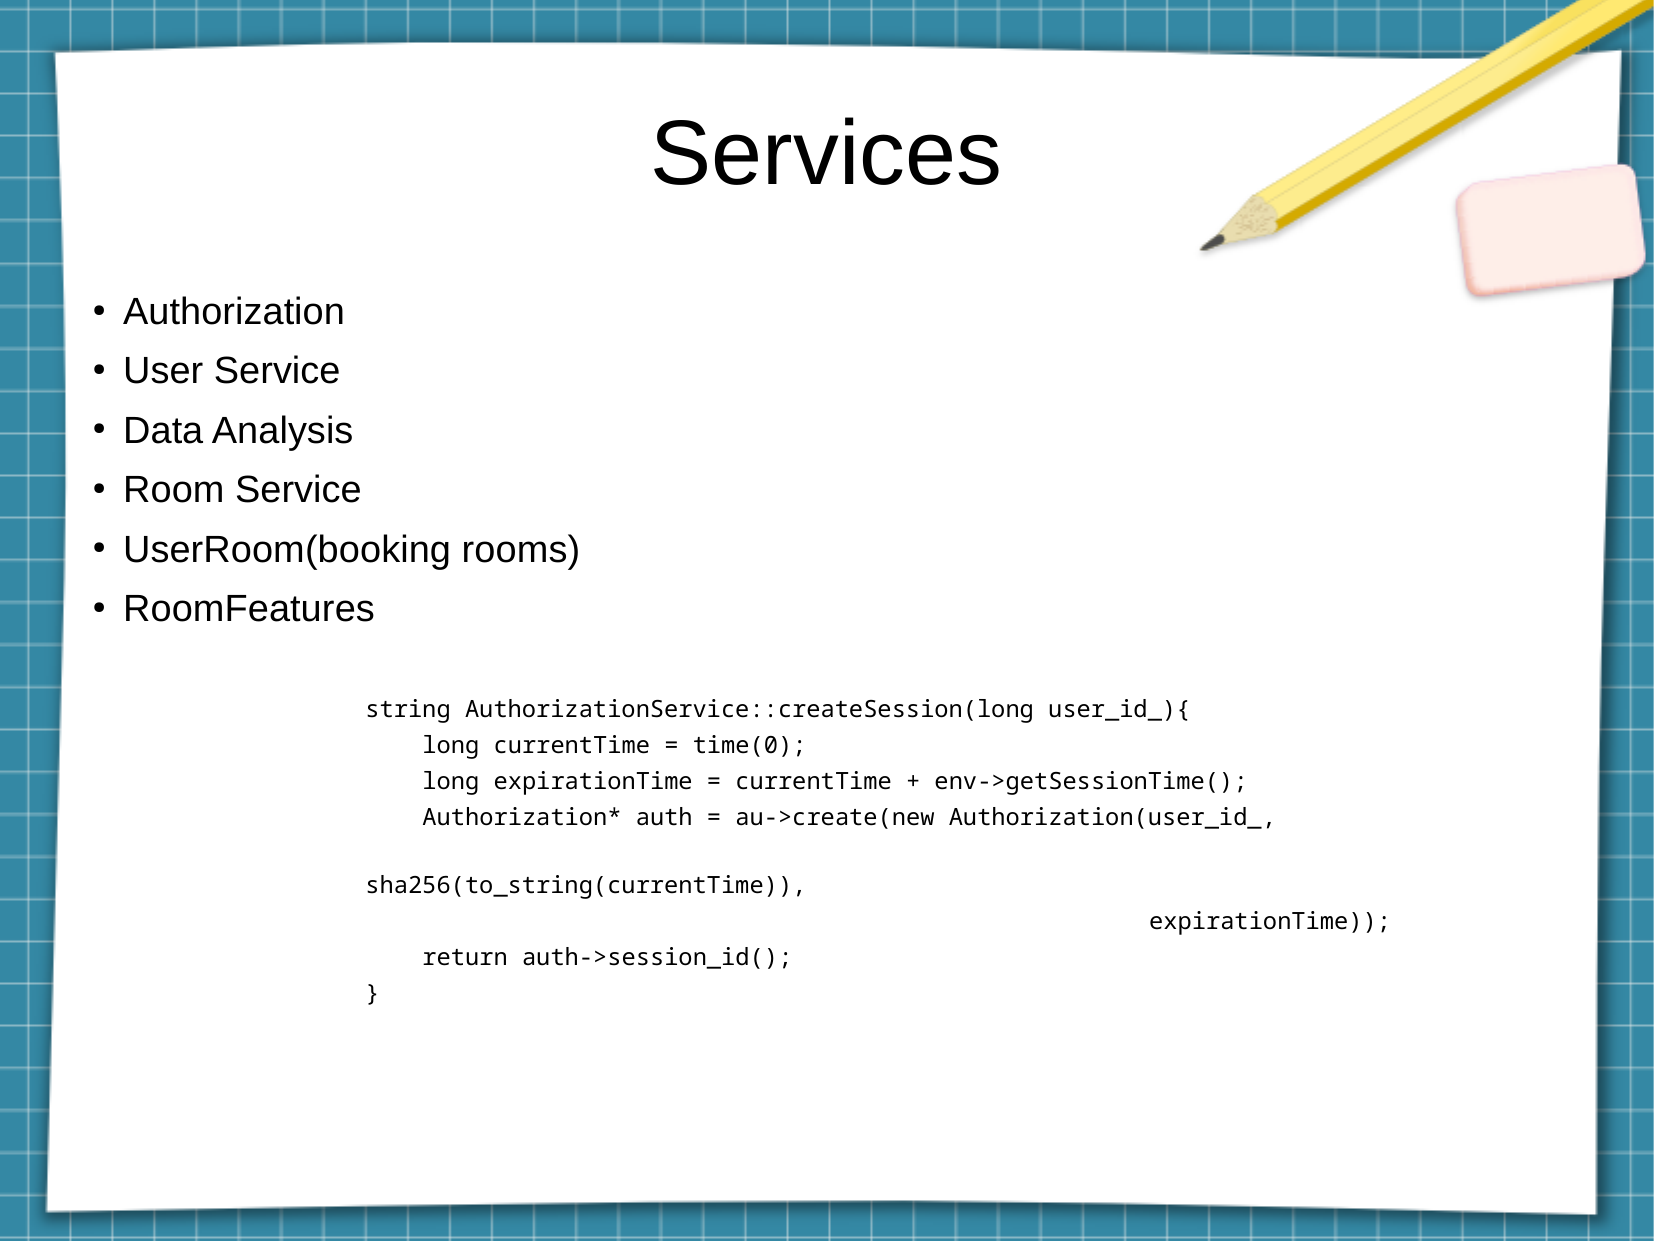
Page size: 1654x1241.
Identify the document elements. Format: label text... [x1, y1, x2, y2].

title Services [82, 49, 1571, 257]
list Authorization User Service Data Analysis Room Service UserRoom(booking rooms) RoomFeatures string AuthorizationService::createSession(long user_id_){ long currentTime = time(0); long expirationTime = currentTime + env->getSessionTime(); Authorization* auth = au->create(new Authorization(user_id_, sha256(to_string(currentTime)), expirationTime)); return auth->session_id(); } [82, 290, 1571, 1010]
picture [0, 0, 1654, 1241]
